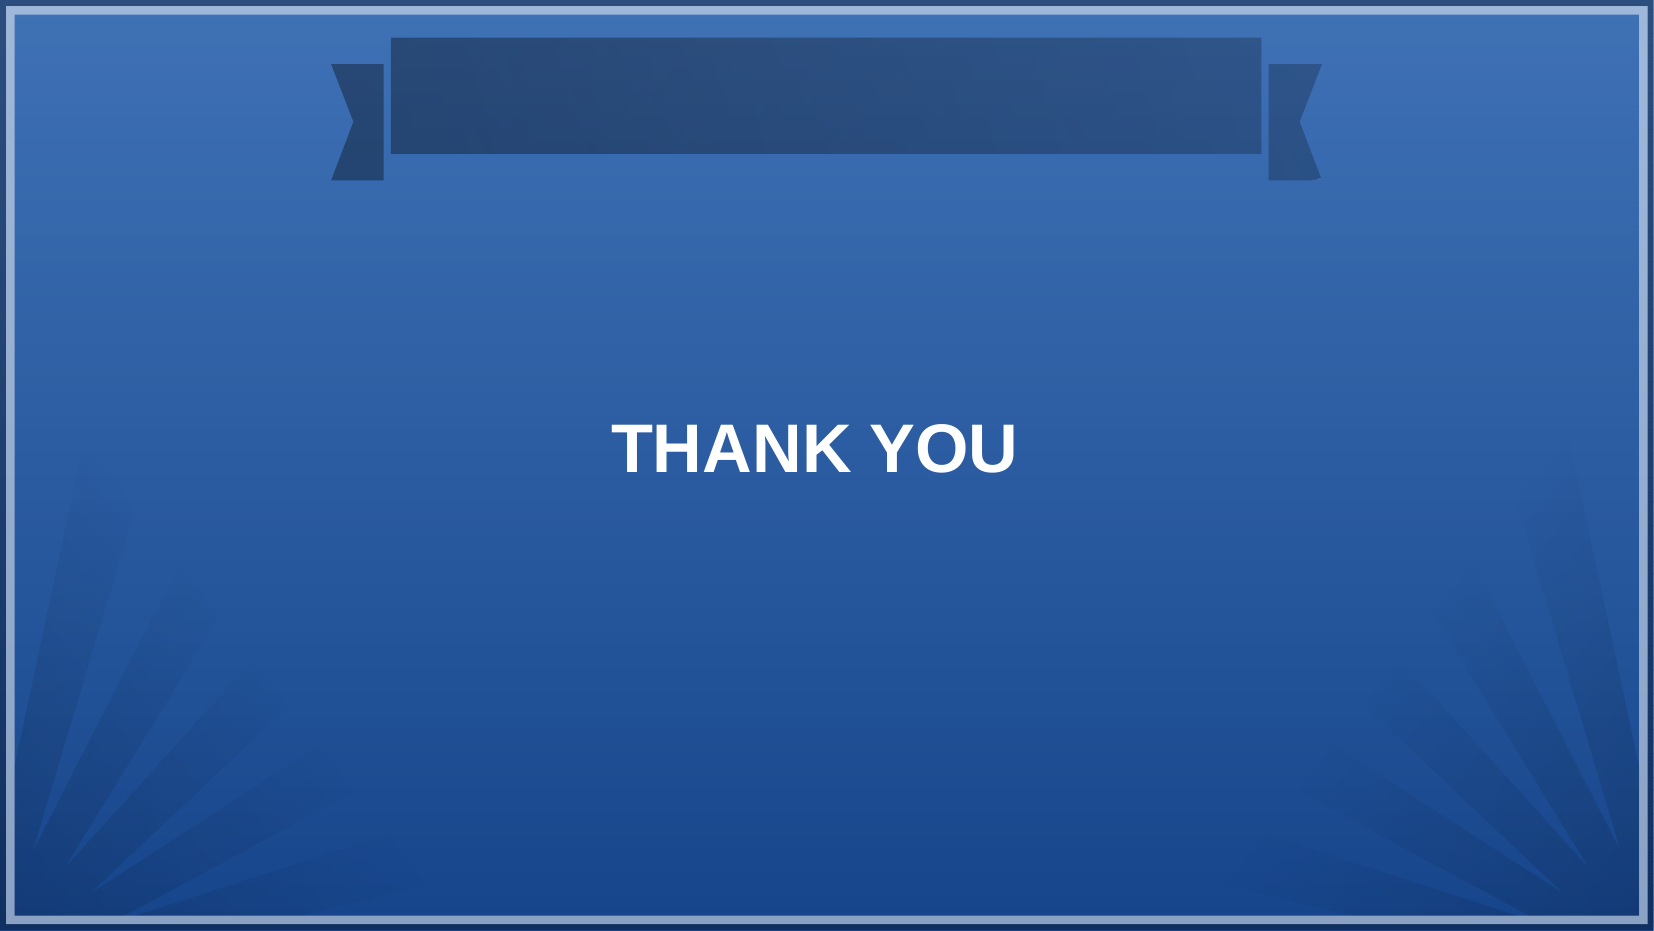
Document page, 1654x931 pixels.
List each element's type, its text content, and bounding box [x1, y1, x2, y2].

title THANK YOU [377, 389, 1252, 508]
